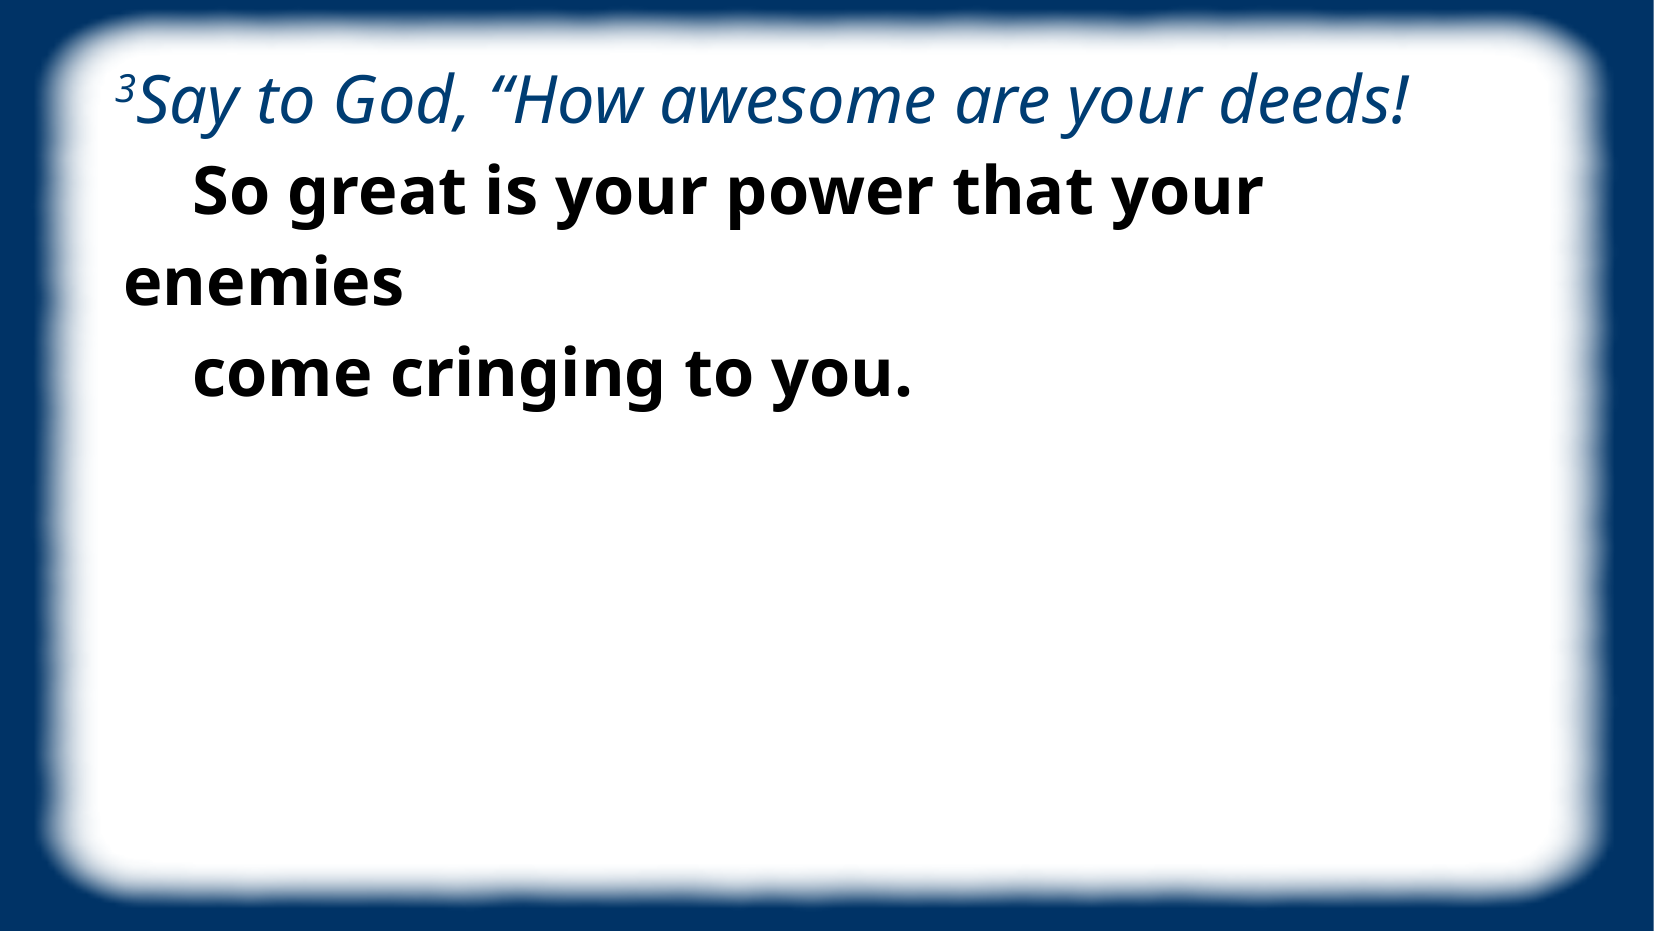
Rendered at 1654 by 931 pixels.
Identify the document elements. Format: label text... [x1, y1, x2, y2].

picture [0, 0, 1654, 931]
text_box 3Say to God, “How awesome are your deeds! So great is your power that your enemies come cringing to you. [90, 45, 1561, 346]
